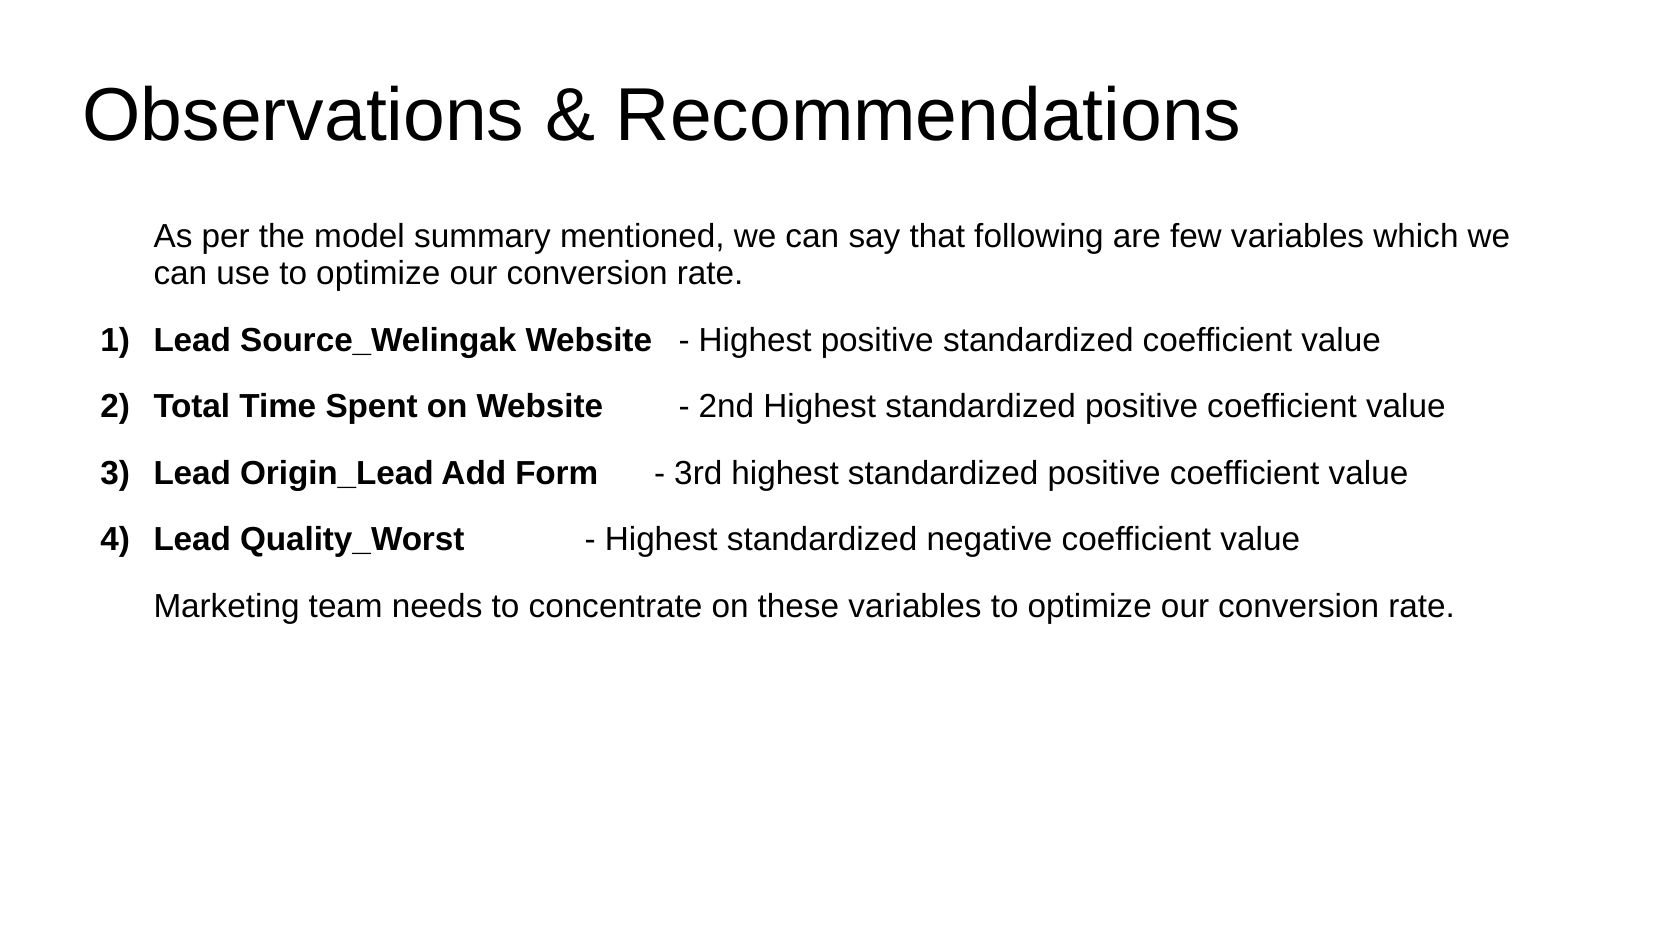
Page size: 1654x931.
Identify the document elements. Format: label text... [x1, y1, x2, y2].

title Observations & Recommendations [82, 37, 1571, 193]
list As per the model summary mentioned, we can say that following are few variables which we can use to optimize our conversion rate. Lead Source_Welingak Website - Highest positive standardized coefficient value Total Time Spent on Website - 2nd Highest standardized positive coefficient value Lead Origin_Lead Add Form - 3rd highest standardized positive coefficient value Lead Quality_Worst - Highest standardized negative coefficient value Marketing team needs to concentrate on these variables to optimize our conversion rate. [82, 217, 1571, 758]
